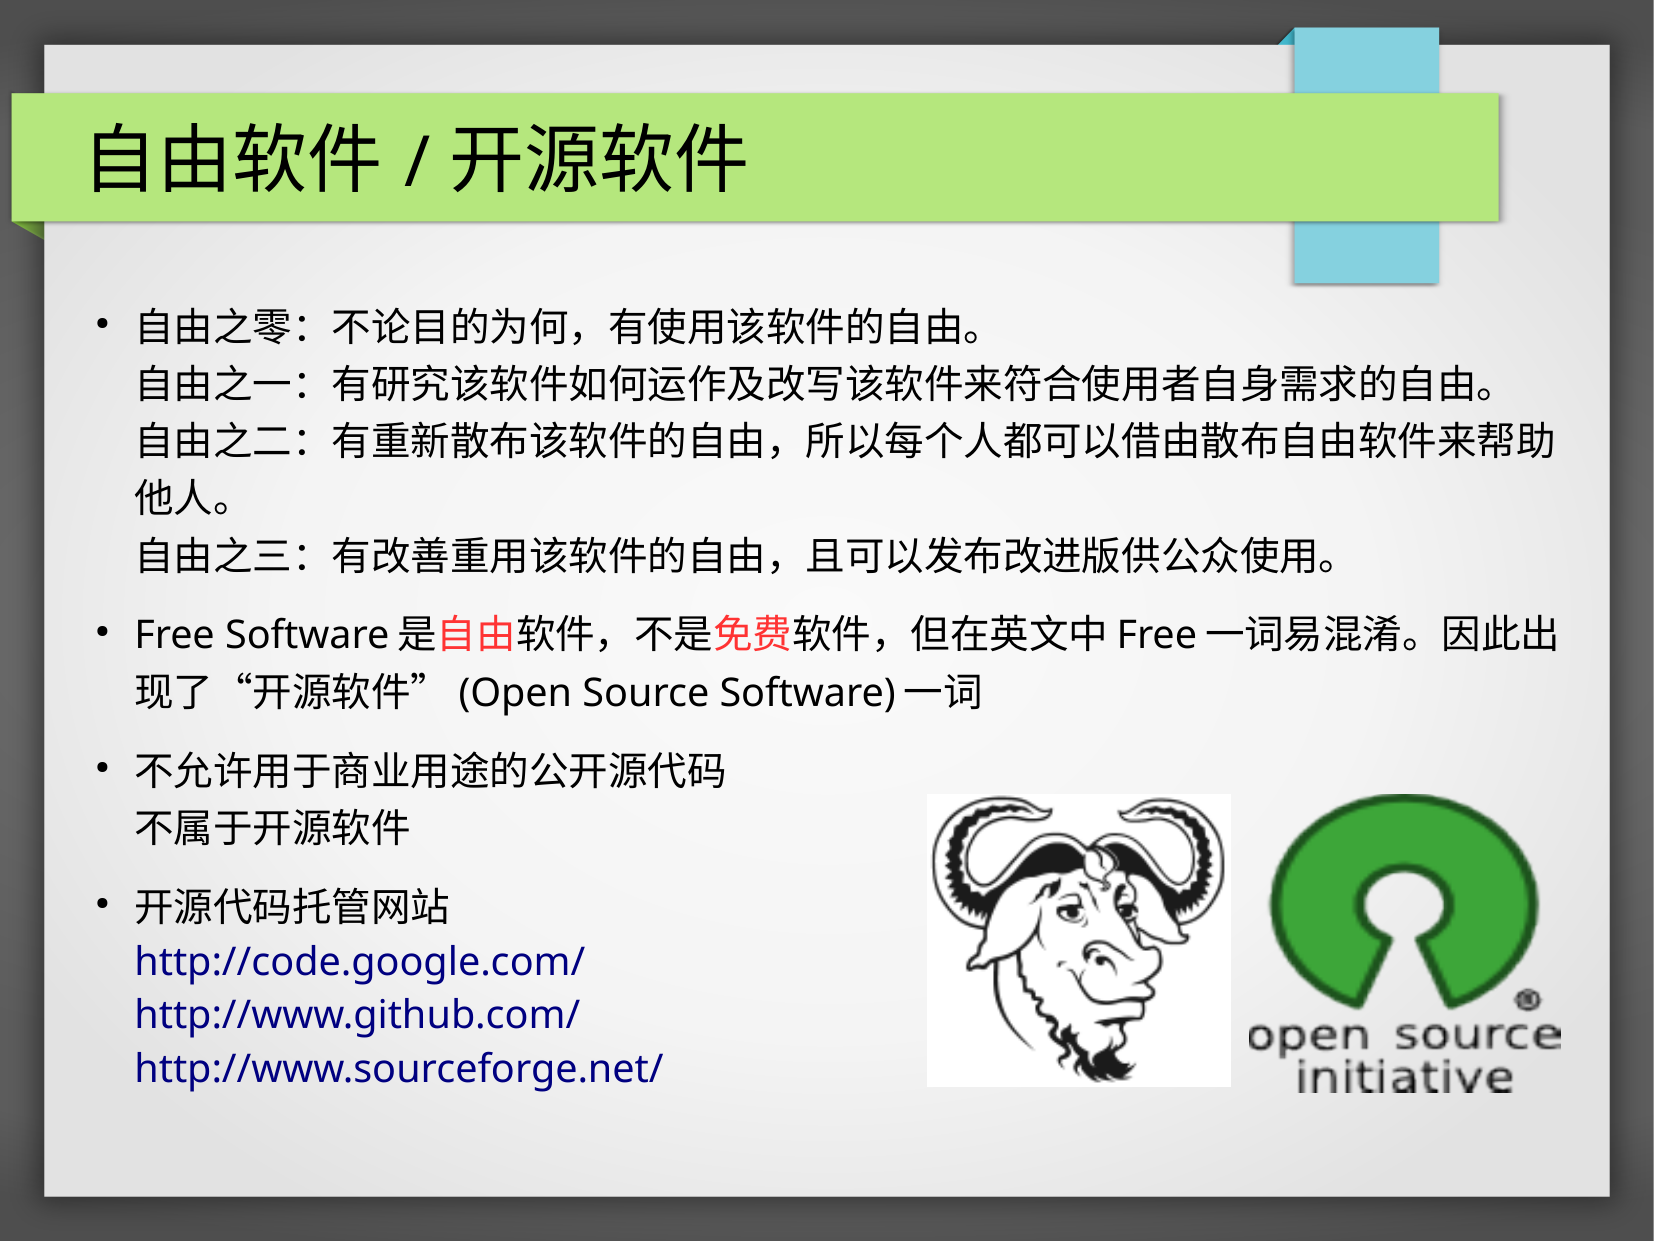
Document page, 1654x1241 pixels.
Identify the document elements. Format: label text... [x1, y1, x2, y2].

list 自由之零：不论目的为何，有使用该软件的自由。 自由之一：有研究该软件如何运作及改写该软件来符合使用者自身需求的自由。 自由之二：有重新散布该软件的自由，所以每个人都可以借由散布自由软件来帮助他人。 自由之三：有改善重用该软件的自由，且可以发布改进版供公众使用。 Free Software是自由软件，不是免费软件，但在英文中Free一词易混淆。因此出现了“开源软件”(Open Source Software)一词 不允许用于商业用途的公开源代码 不属于开源软件 开源代码托管网站 http://code.google.com/ http://www.github.com/ http://www.sourceforge.net/ [82, 295, 1571, 1171]
picture [0, 0, 1654, 1241]
title 自由软件/开源软件 [82, 94, 1264, 213]
